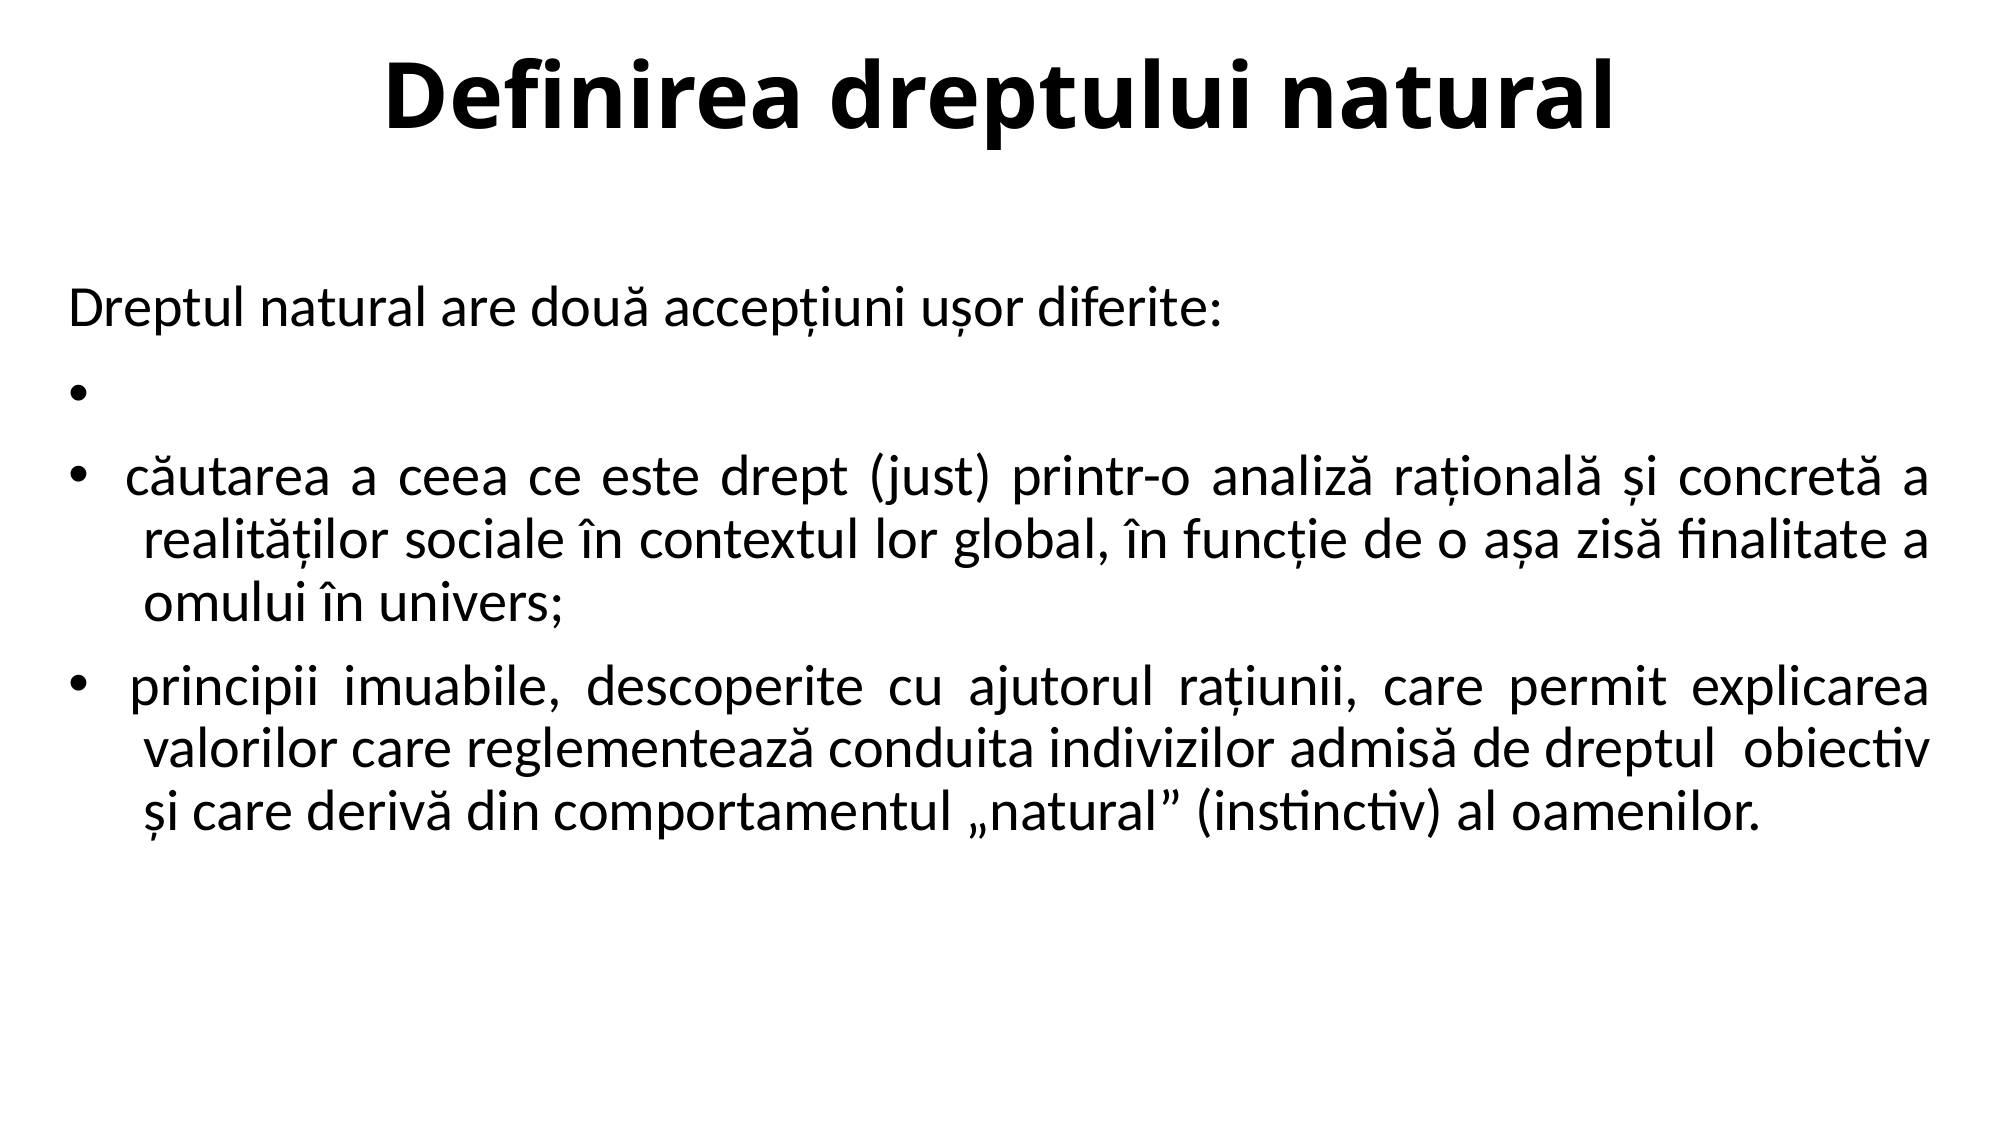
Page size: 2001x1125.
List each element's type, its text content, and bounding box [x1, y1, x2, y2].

list Dreptul natural are două accepțiuni ușor diferite: căutarea a ceea ce este drept (just) printr-o analiză rațională și concretă a realităților sociale în contextul lor global, în funcție de o așa zisă finalitate a omului în univers; principii imuabile, descoperite cu ajutorul rațiunii, care permit explicarea valorilor care reglementează conduita indivizilor admisă de dreptul obiectiv și care derivă din comportamentul „natural” (instinctiv) al oamenilor. [53, 268, 1947, 983]
title Definirea dreptului natural [137, 24, 1863, 174]
